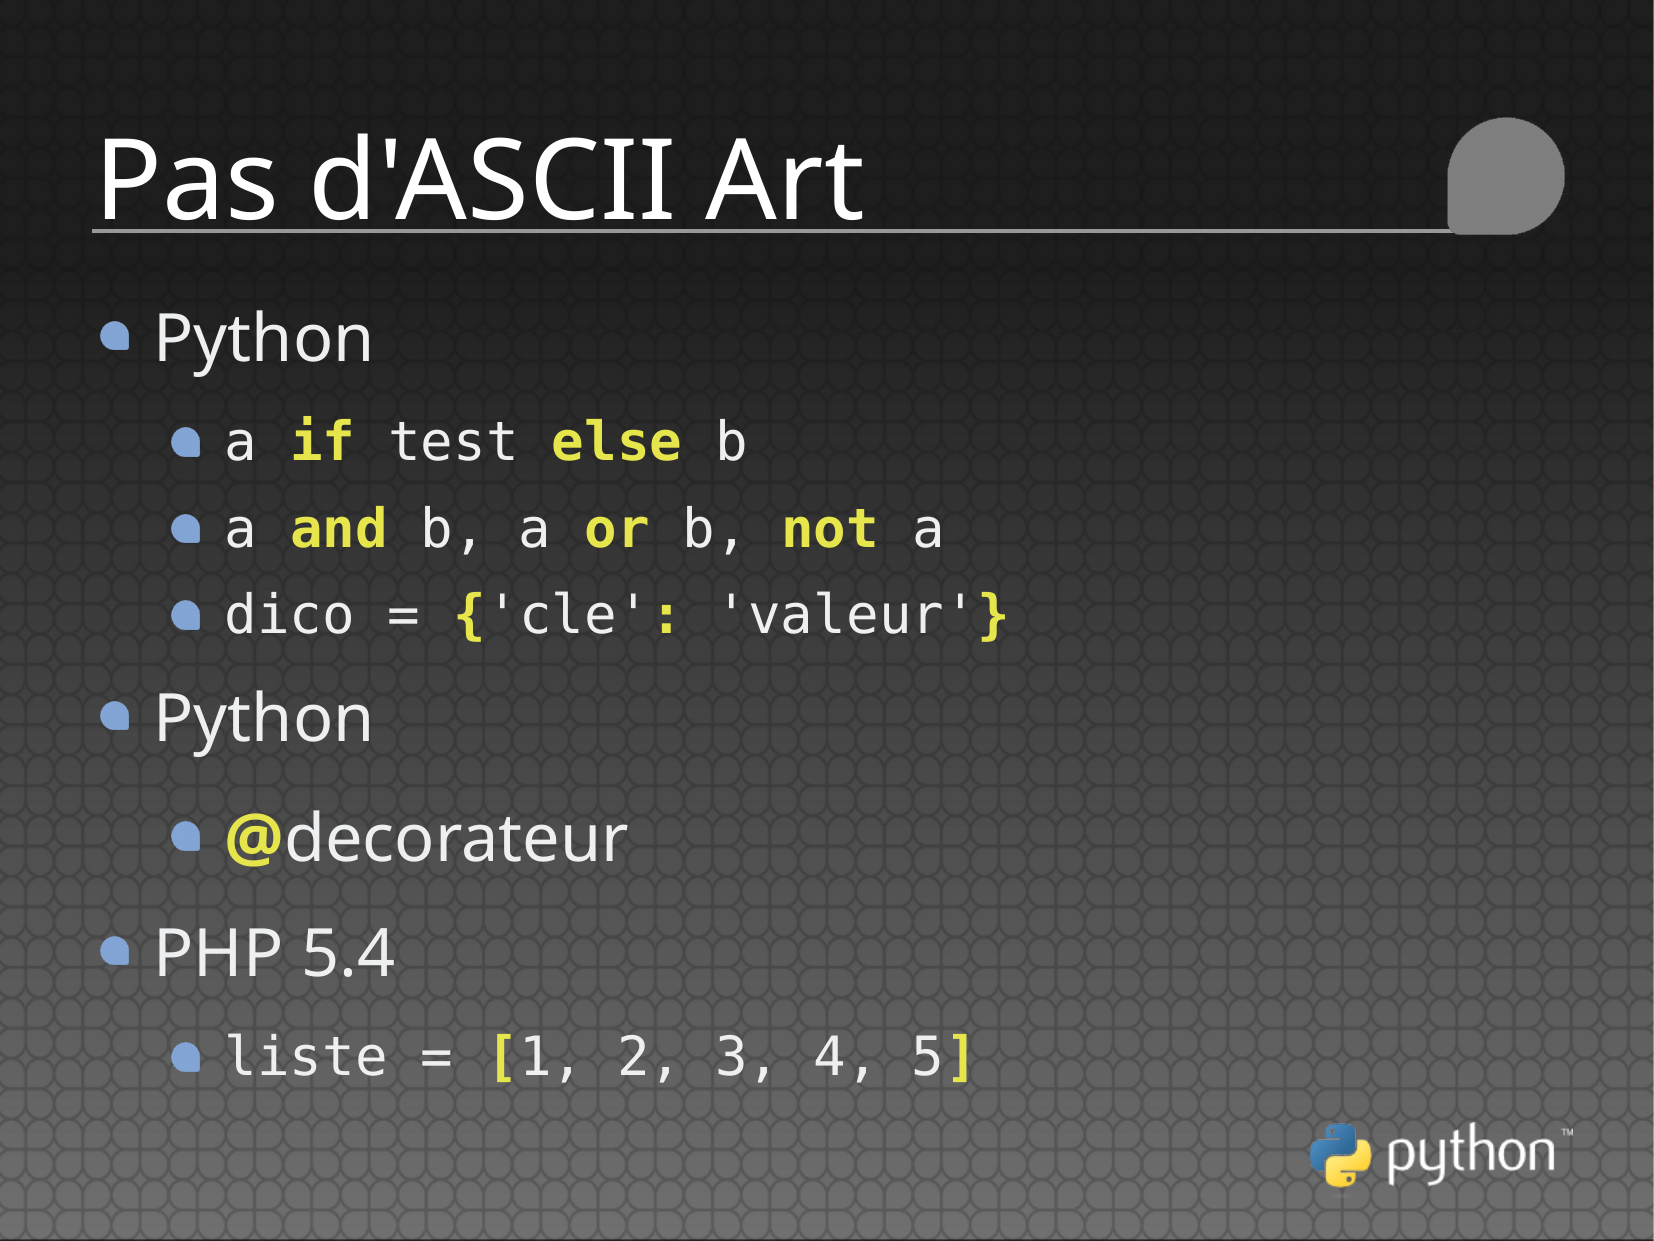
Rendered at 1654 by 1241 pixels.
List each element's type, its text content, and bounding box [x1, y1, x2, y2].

title Pas d'ASCII Art [94, 100, 1426, 251]
list Python a if test else b a and b, a or b, not a dico = {'cle': 'valeur'} Python @decorateur PHP 5.4 liste = [1, 2, 3, 4, 5] [82, 290, 1571, 1094]
picture [0, 0, 1654, 1241]
